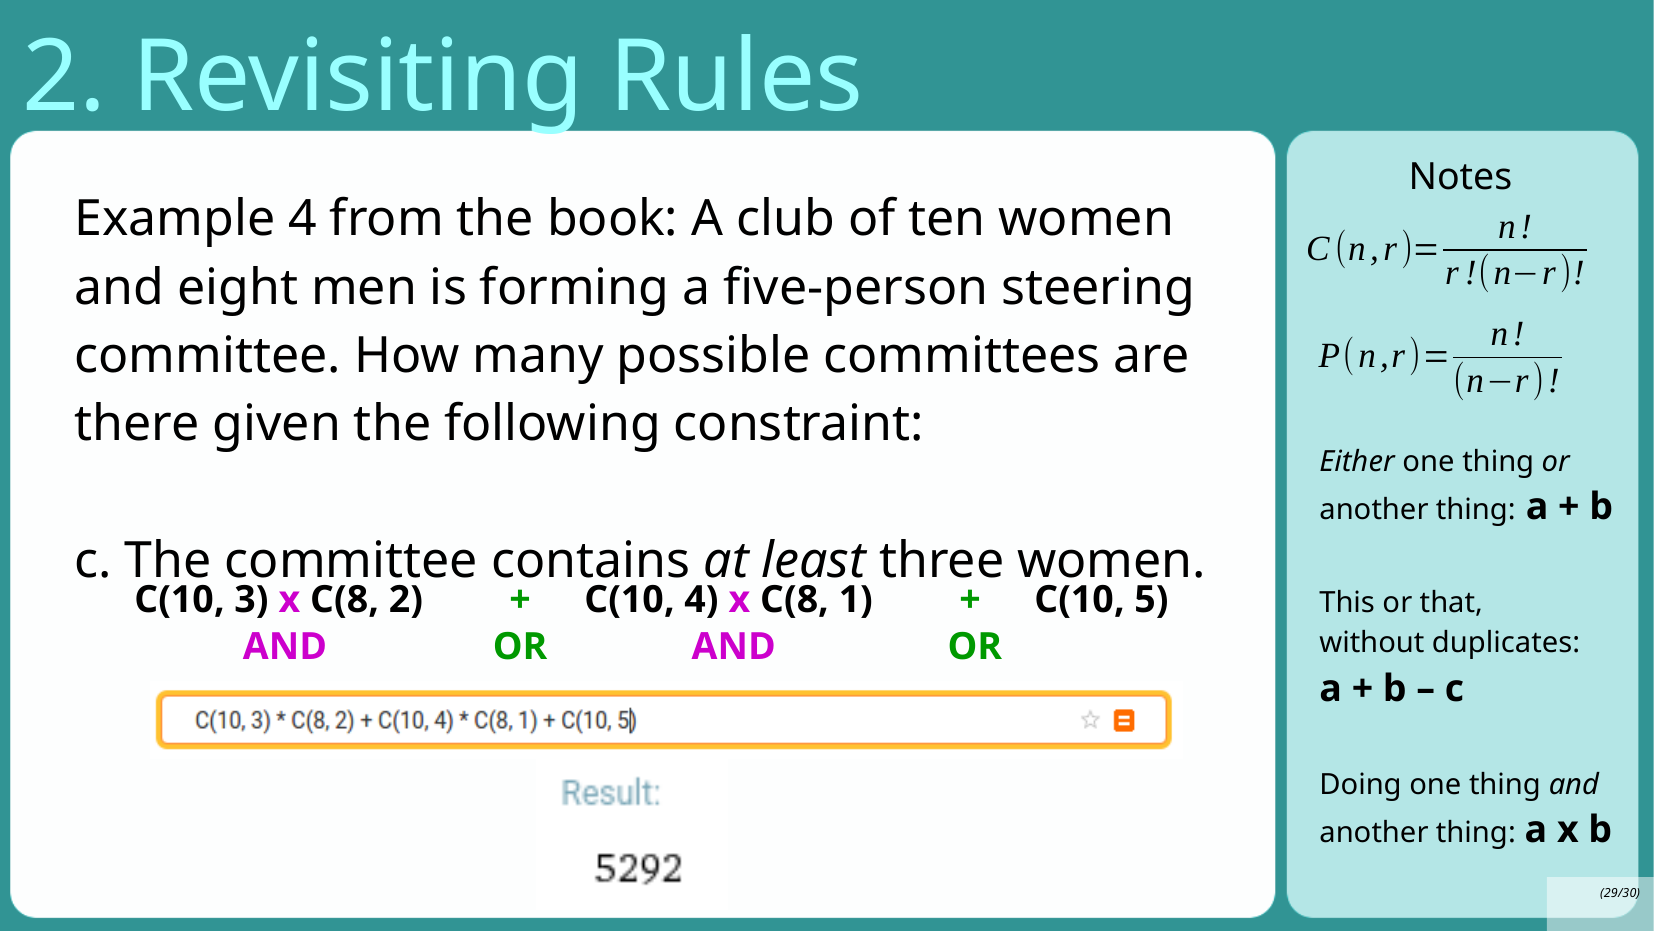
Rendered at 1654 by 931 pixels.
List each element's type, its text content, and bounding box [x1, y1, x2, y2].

text_box (<number>/30) [1546, 877, 1654, 931]
text_box OR [471, 611, 569, 669]
text_box AND [673, 611, 795, 669]
text_box Either one thing or another thing: a + b This or that, without duplicates: a + b – c Doing one thing and another thing: a x b [1304, 432, 1630, 789]
text_box C(10, 3) x C(8, 2) + C(10, 4) x C(8, 1) + C(10, 5) [67, 565, 1236, 622]
title 2. Revisiting Rules [22, 13, 1511, 130]
chart [1307, 314, 1571, 402]
picture [0, 0, 1654, 931]
chart [1297, 207, 1598, 295]
text_box OR [926, 611, 1024, 669]
text_box AND [224, 611, 346, 669]
text_box Notes [1290, 141, 1631, 395]
text_box Example 4 from the book: A club of ten women and eight men is forming a five-person steering committee. How many possible committees are there given the following constraint: c. The committee contains at least three women. [74, 182, 1244, 624]
